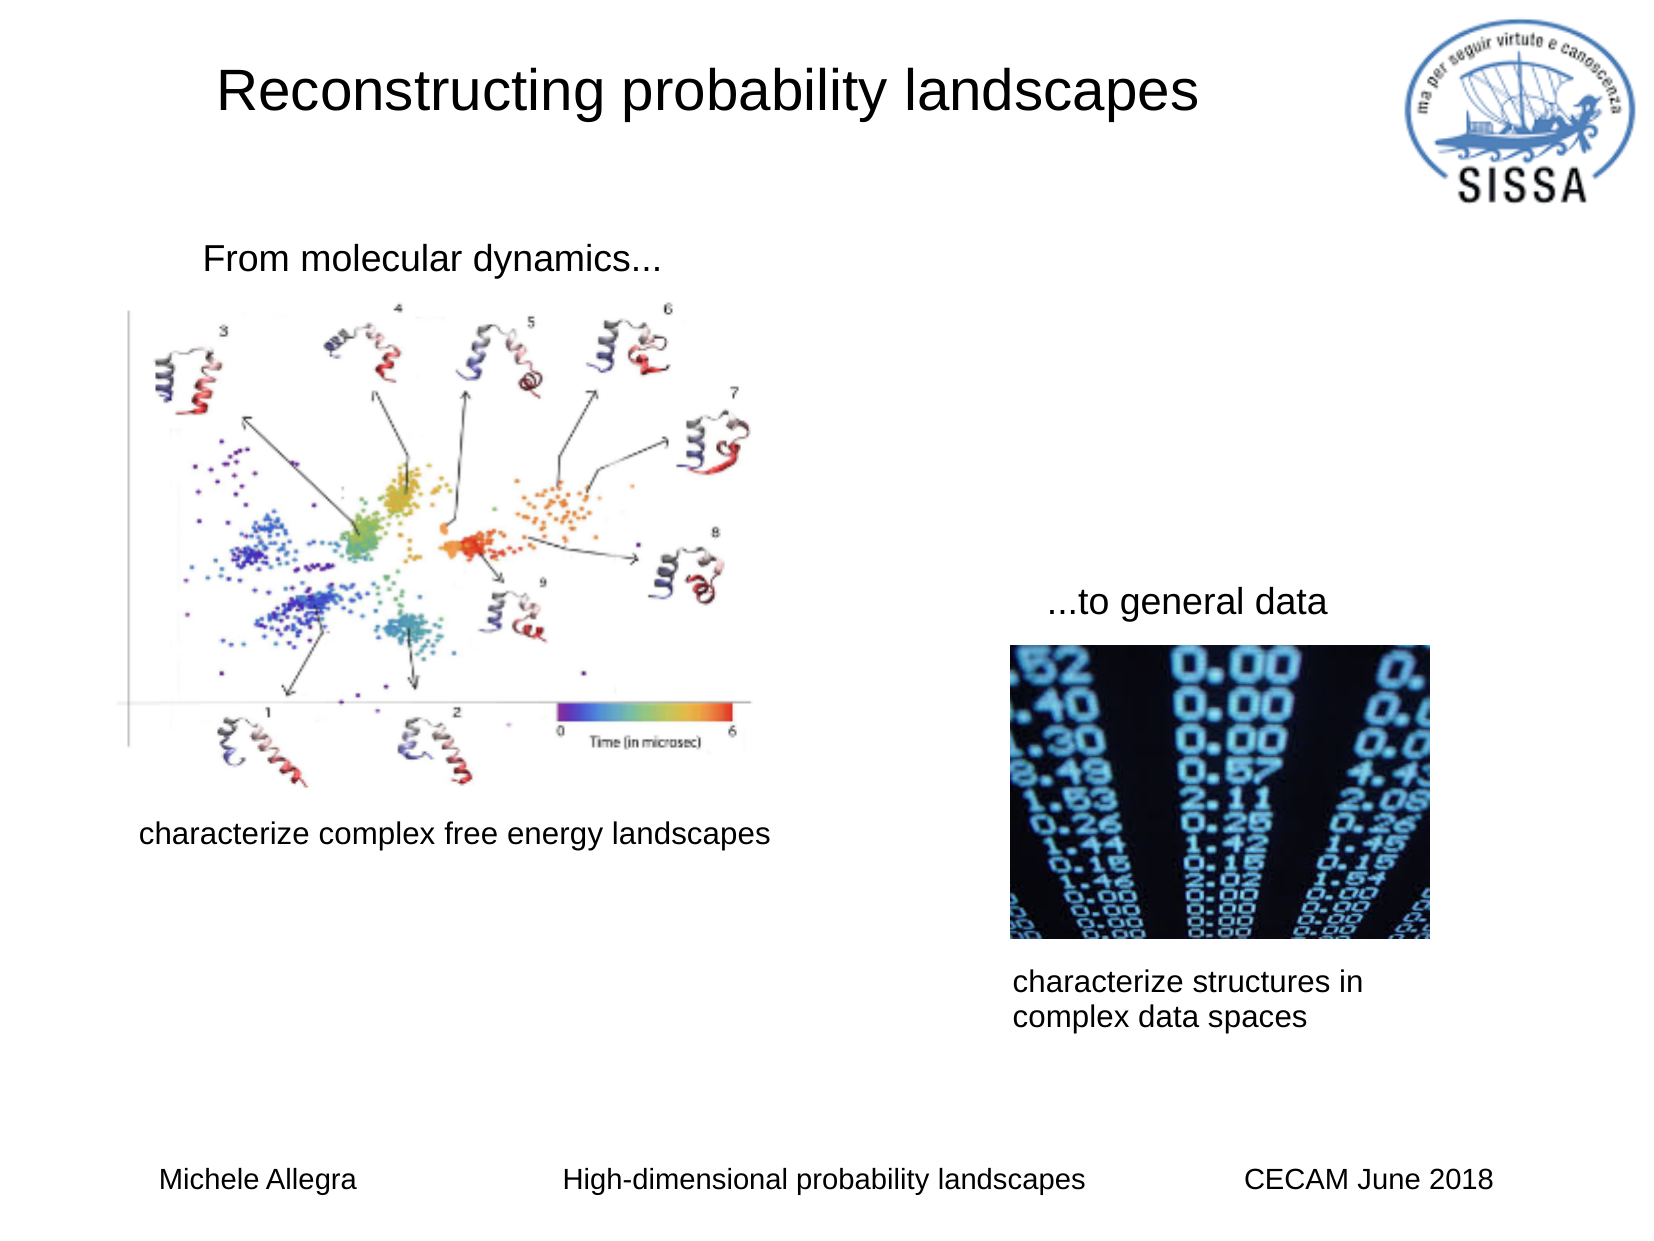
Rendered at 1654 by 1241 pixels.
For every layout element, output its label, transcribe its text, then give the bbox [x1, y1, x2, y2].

text_box From molecular dynamics... [177, 230, 792, 288]
text_box characterize structures in complex data spaces [998, 956, 1447, 1056]
picture [1391, 16, 1652, 207]
text_box characterize complex free energy landscapes [124, 809, 892, 908]
title Michele Allegra High-dimensional probability landscapes CECAM June 2018 [82, 1141, 1571, 1217]
picture [1010, 645, 1430, 940]
title Reconstructing probability landscapes [82, 38, 1335, 141]
text_box ...to general data [1021, 572, 1441, 630]
picture [114, 301, 755, 792]
